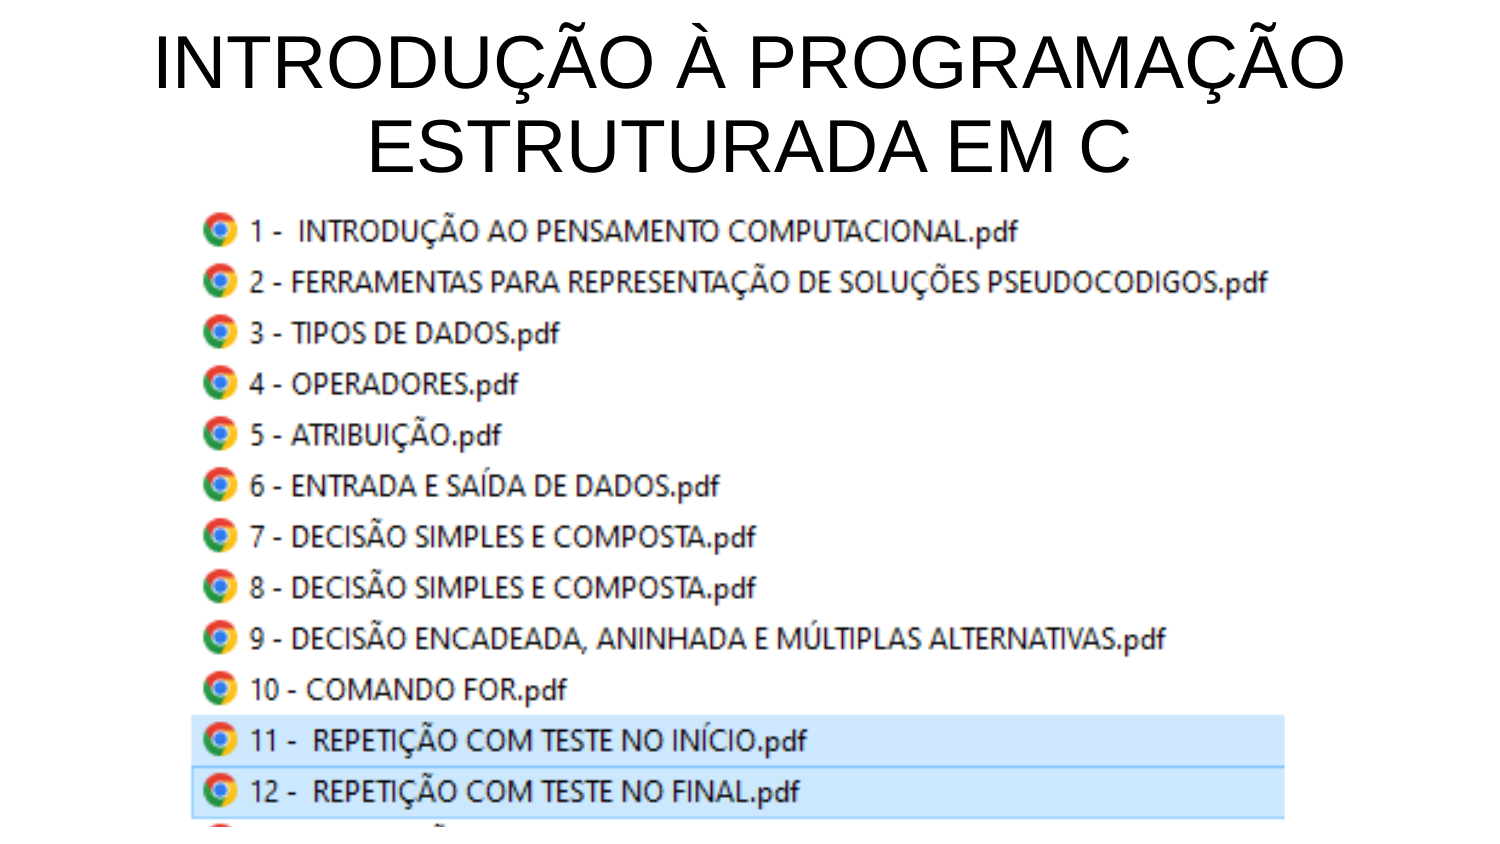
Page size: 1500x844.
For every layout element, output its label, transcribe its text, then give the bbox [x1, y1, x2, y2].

picture [188, 200, 1285, 827]
title INTRODUÇÃO À PROGRAMAÇÃO ESTRUTURADA EM C [75, 20, 1425, 189]
